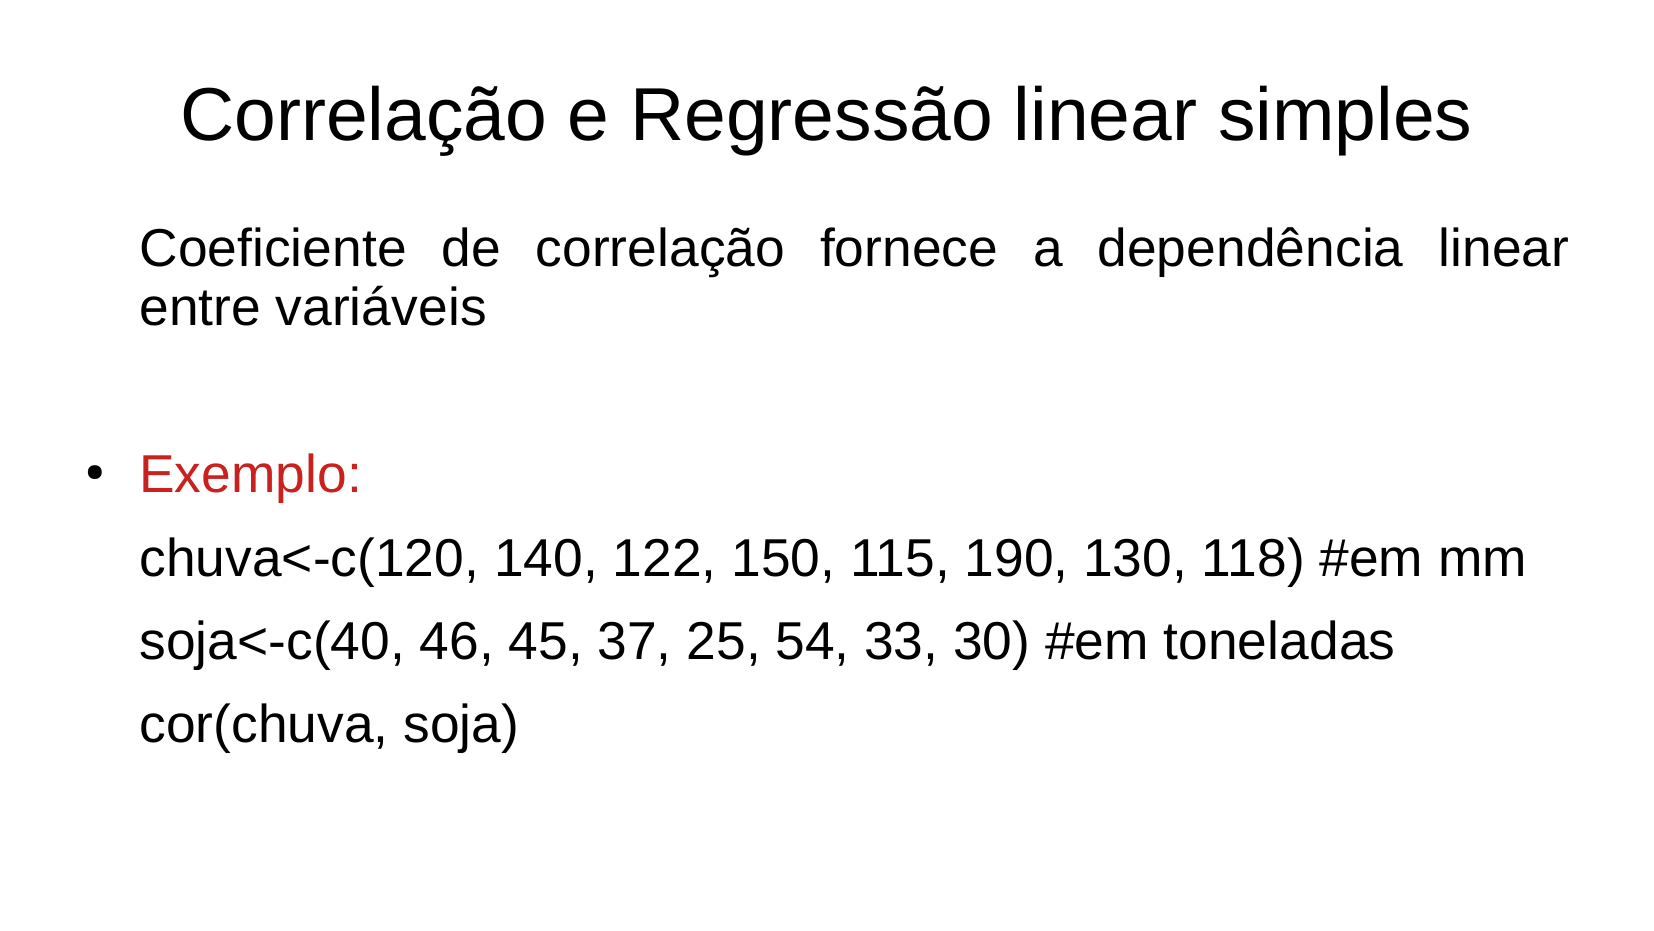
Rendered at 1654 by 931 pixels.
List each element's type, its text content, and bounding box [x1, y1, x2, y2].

title Correlação e Regressão linear simples [82, 37, 1571, 193]
list Coeficiente de correlação fornece a dependência linear entre variáveis Exemplo: chuva<-c(120, 140, 122, 150, 115, 190, 130, 118) #em mm soja<-c(40, 46, 45, 37, 25, 54, 33, 30) #em toneladas cor(chuva, soja) [82, 217, 1571, 758]
